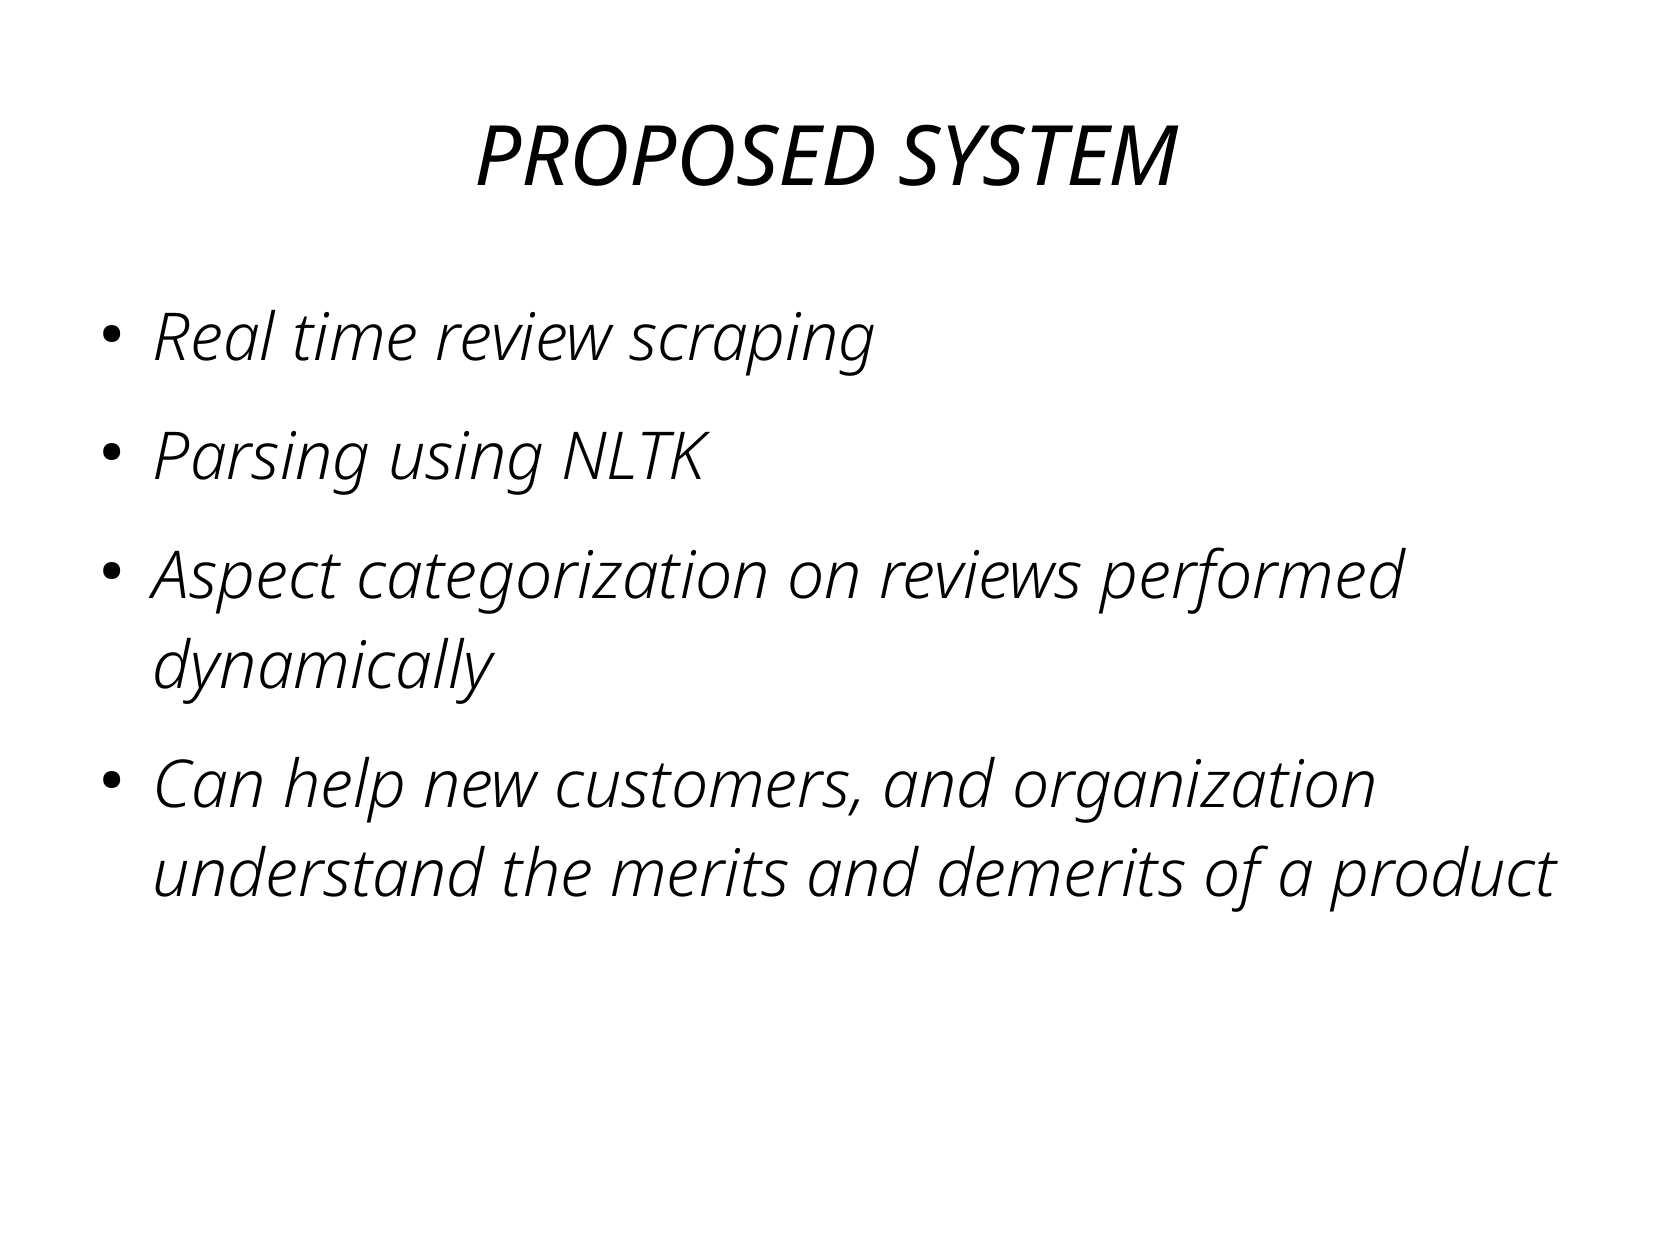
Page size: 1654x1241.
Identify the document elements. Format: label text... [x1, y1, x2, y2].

list Real time review scraping Parsing using NLTK Aspect categorization on reviews performed dynamically Can help new customers, and organization understand the merits and demerits of a product [82, 290, 1571, 1010]
title PROPOSED SYSTEM [82, 49, 1571, 257]
